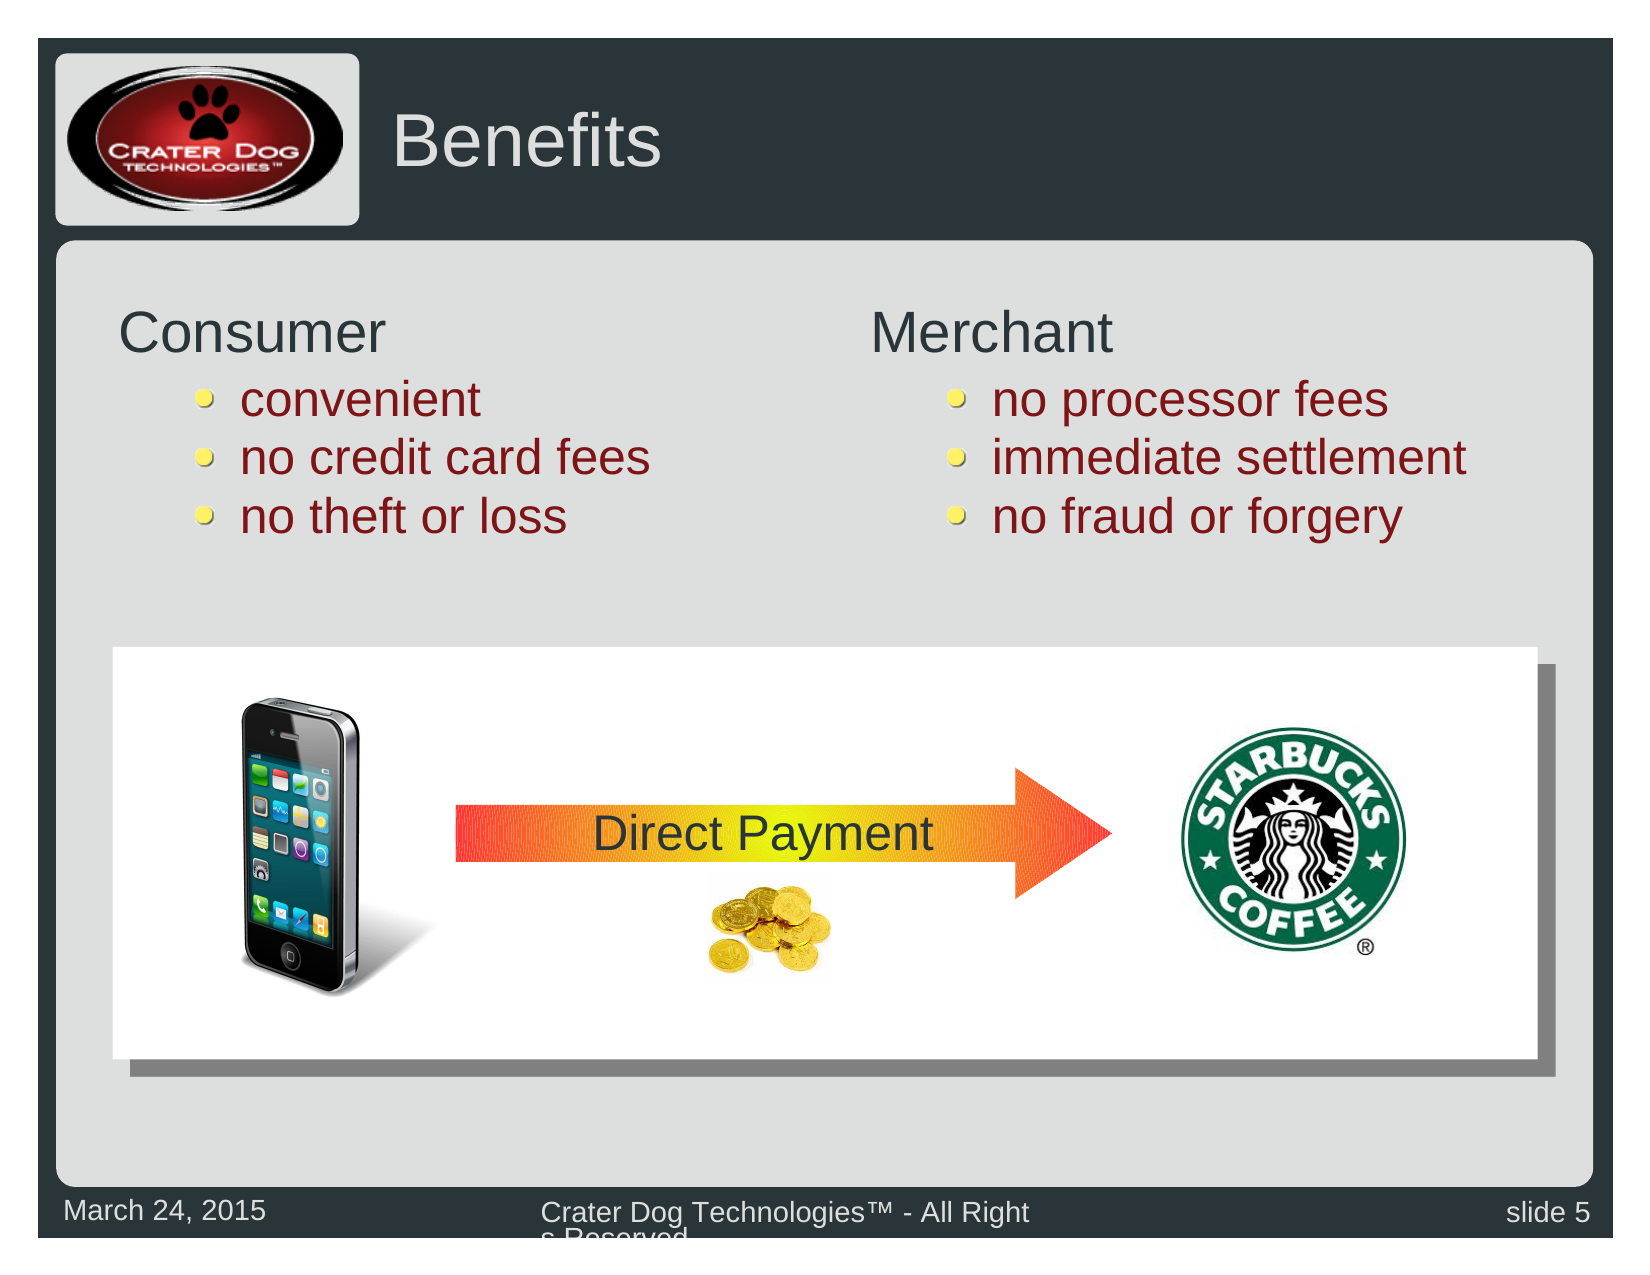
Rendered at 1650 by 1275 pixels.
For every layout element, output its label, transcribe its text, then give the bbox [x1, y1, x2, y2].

picture [241, 696, 453, 997]
picture [67, 66, 343, 211]
text_box [112, 646, 1538, 1060]
picture [706, 871, 831, 982]
picture [1181, 727, 1407, 956]
text_box Direct Payment [455, 767, 1113, 899]
list Consumer convenient no credit card fees no theft or loss [118, 299, 841, 601]
title Benefits [391, 55, 1572, 224]
list Merchant no processor fees immediate settlement no fraud or forgery [870, 299, 1593, 601]
